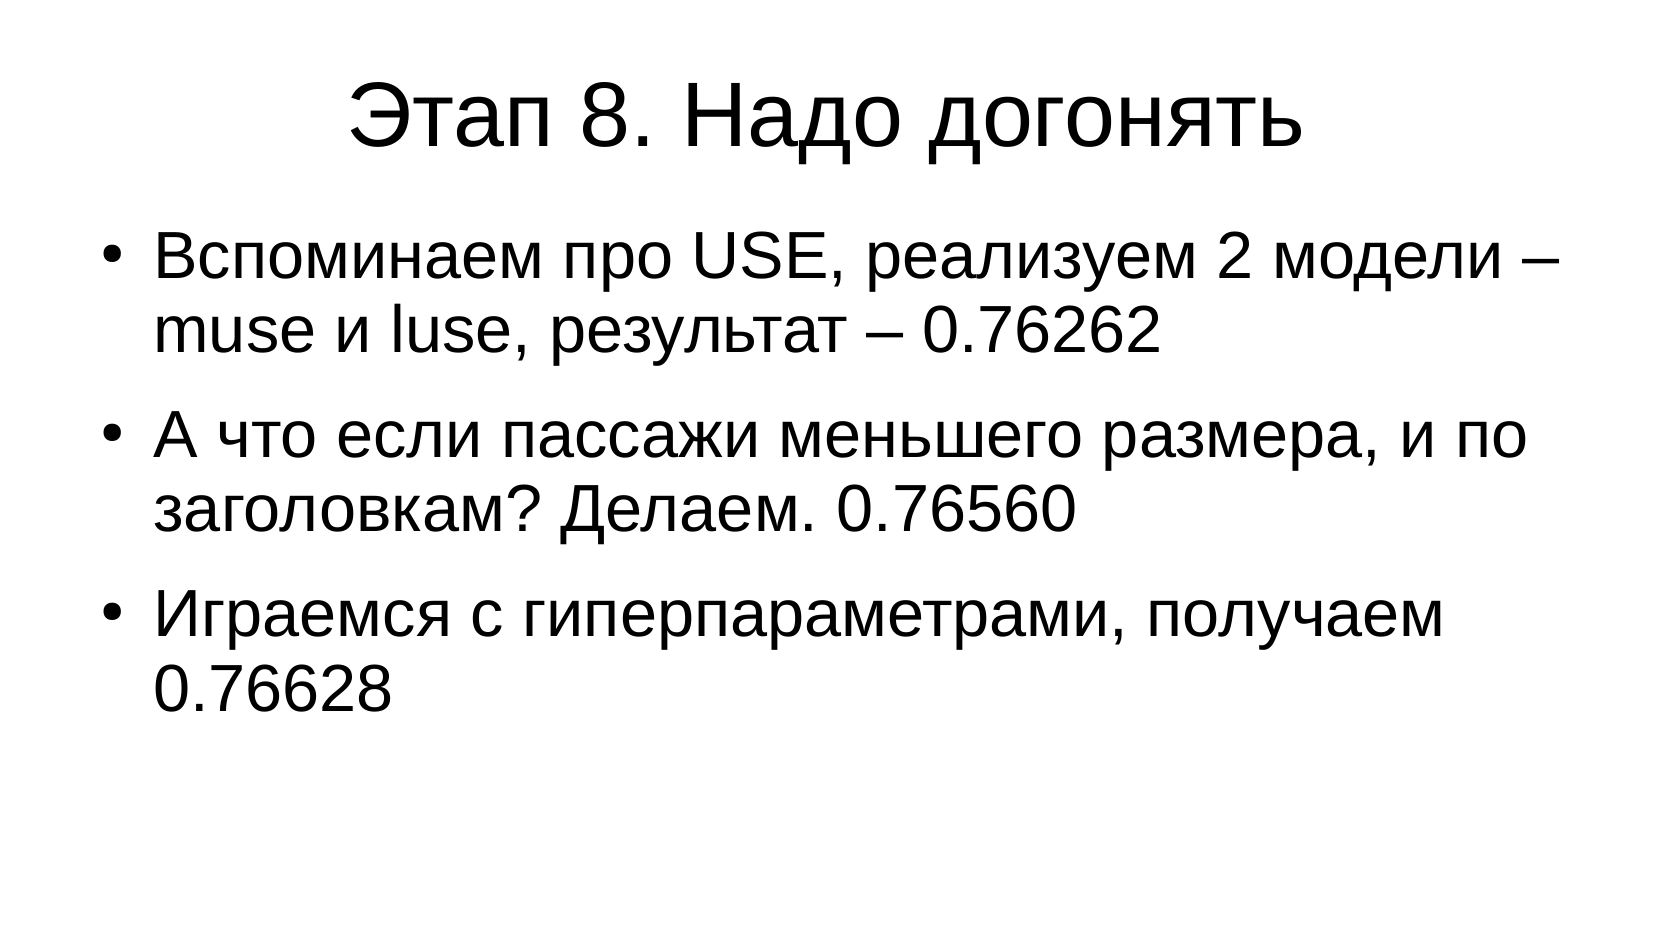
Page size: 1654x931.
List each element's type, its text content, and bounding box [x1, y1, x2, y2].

list Вспоминаем про USE, реализуем 2 модели – muse и luse, результат – 0.76262 А что если пассажи меньшего размера, и по заголовкам? Делаем. 0.76560 Играемся с гиперпараметрами, получаем 0.76628 [82, 217, 1571, 758]
title Этап 8. Надо догонять [82, 37, 1571, 193]
